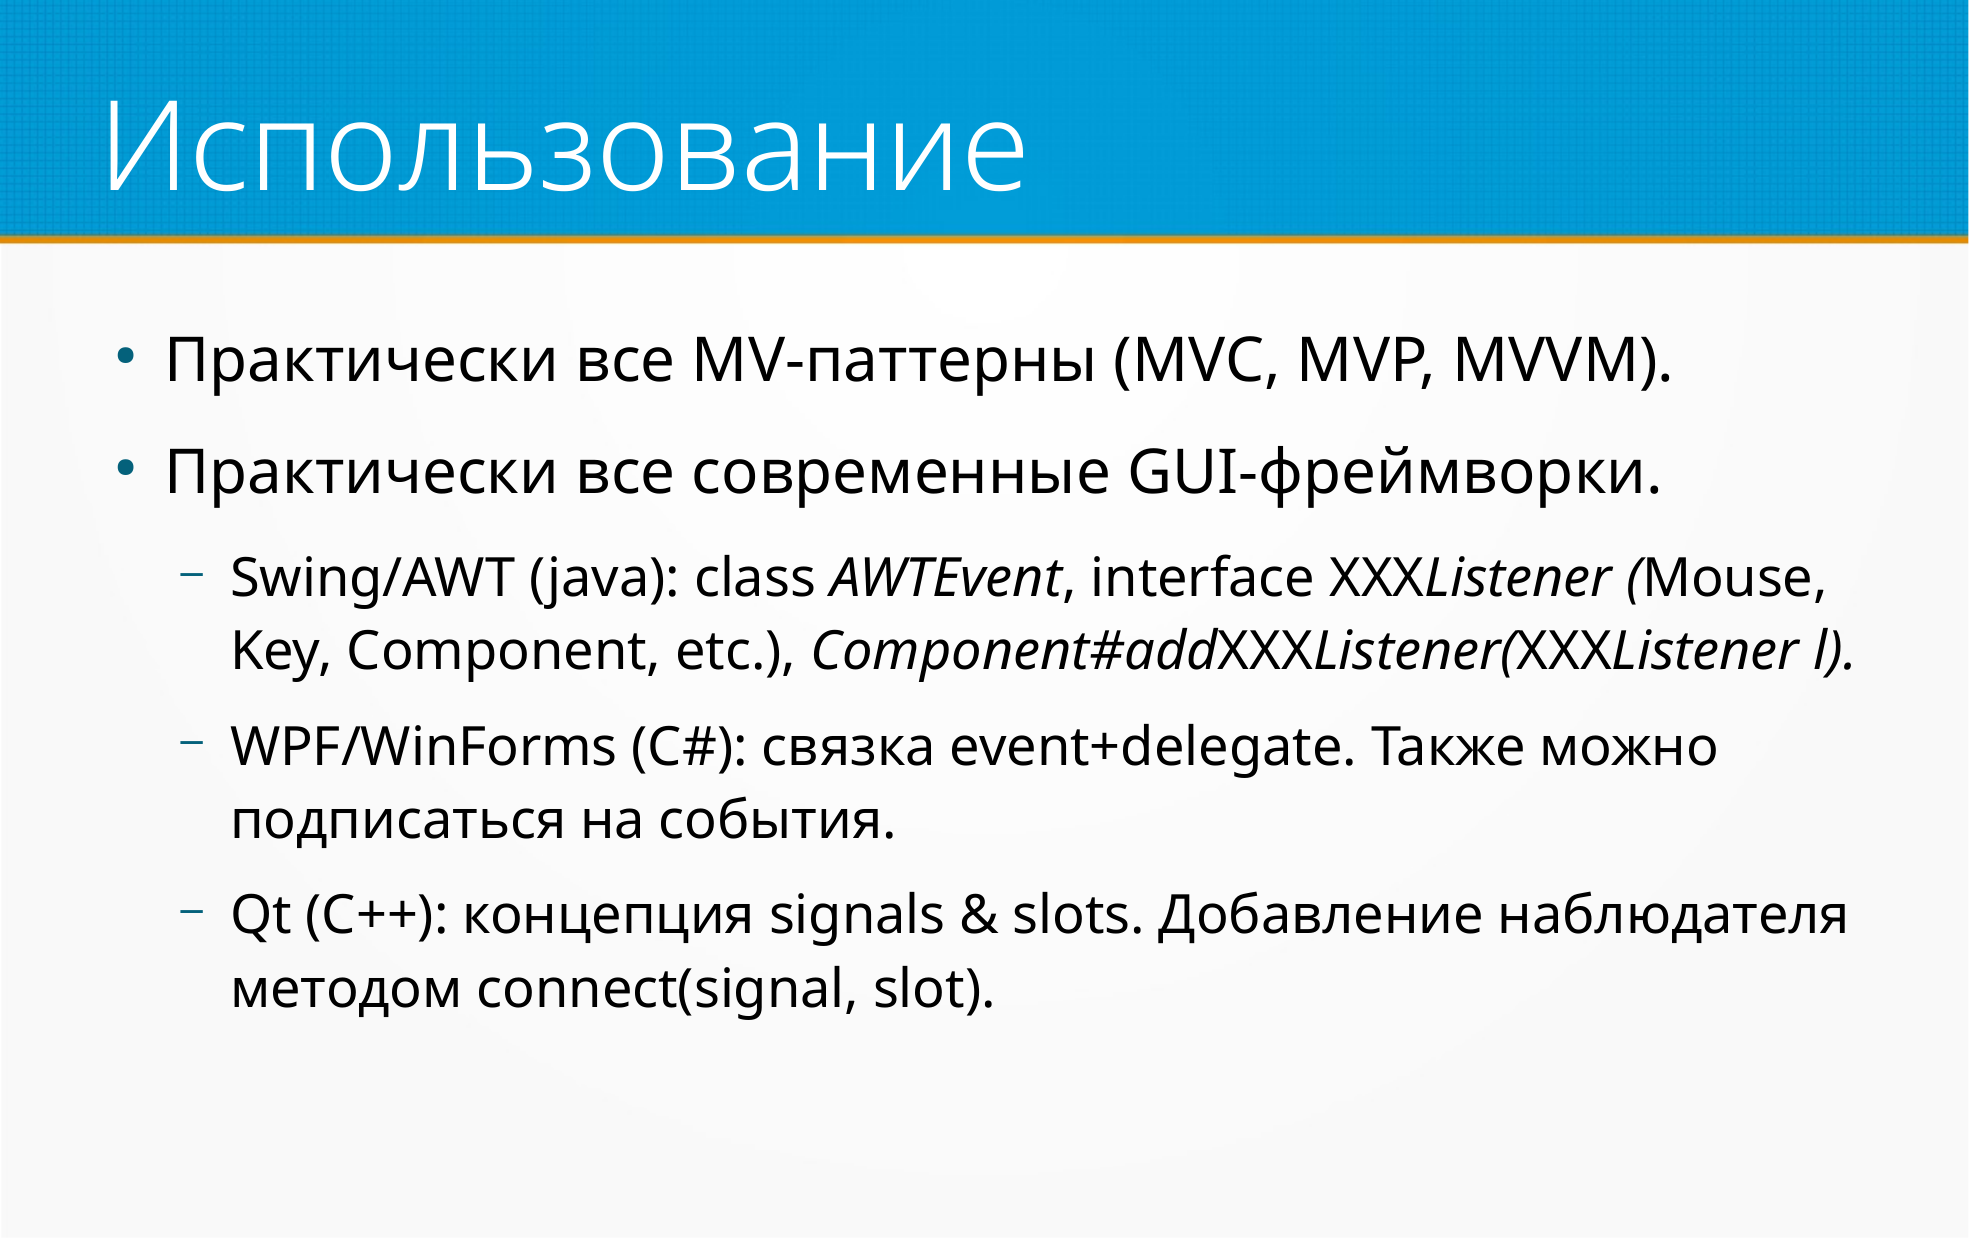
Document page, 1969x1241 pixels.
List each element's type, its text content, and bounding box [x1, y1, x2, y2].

list Практически все MV-паттерны (MVC, MVP, MVVM). Практически все современные GUI-фреймворки. Swing/AWT (java): class AWTEvent, interface XXXListener (Mouse, Key, Component, etc.), Component#addXXXListener(XXXListener l). WPF/WinForms (C#): связка event+delegate. Также можно подписаться на события. Qt (C++): концепция signals & slots. Добавление наблюдателя методом connect(signal, slot). [98, 315, 1861, 1081]
picture [0, 233, 1969, 1241]
title Использование [98, 19, 1870, 227]
